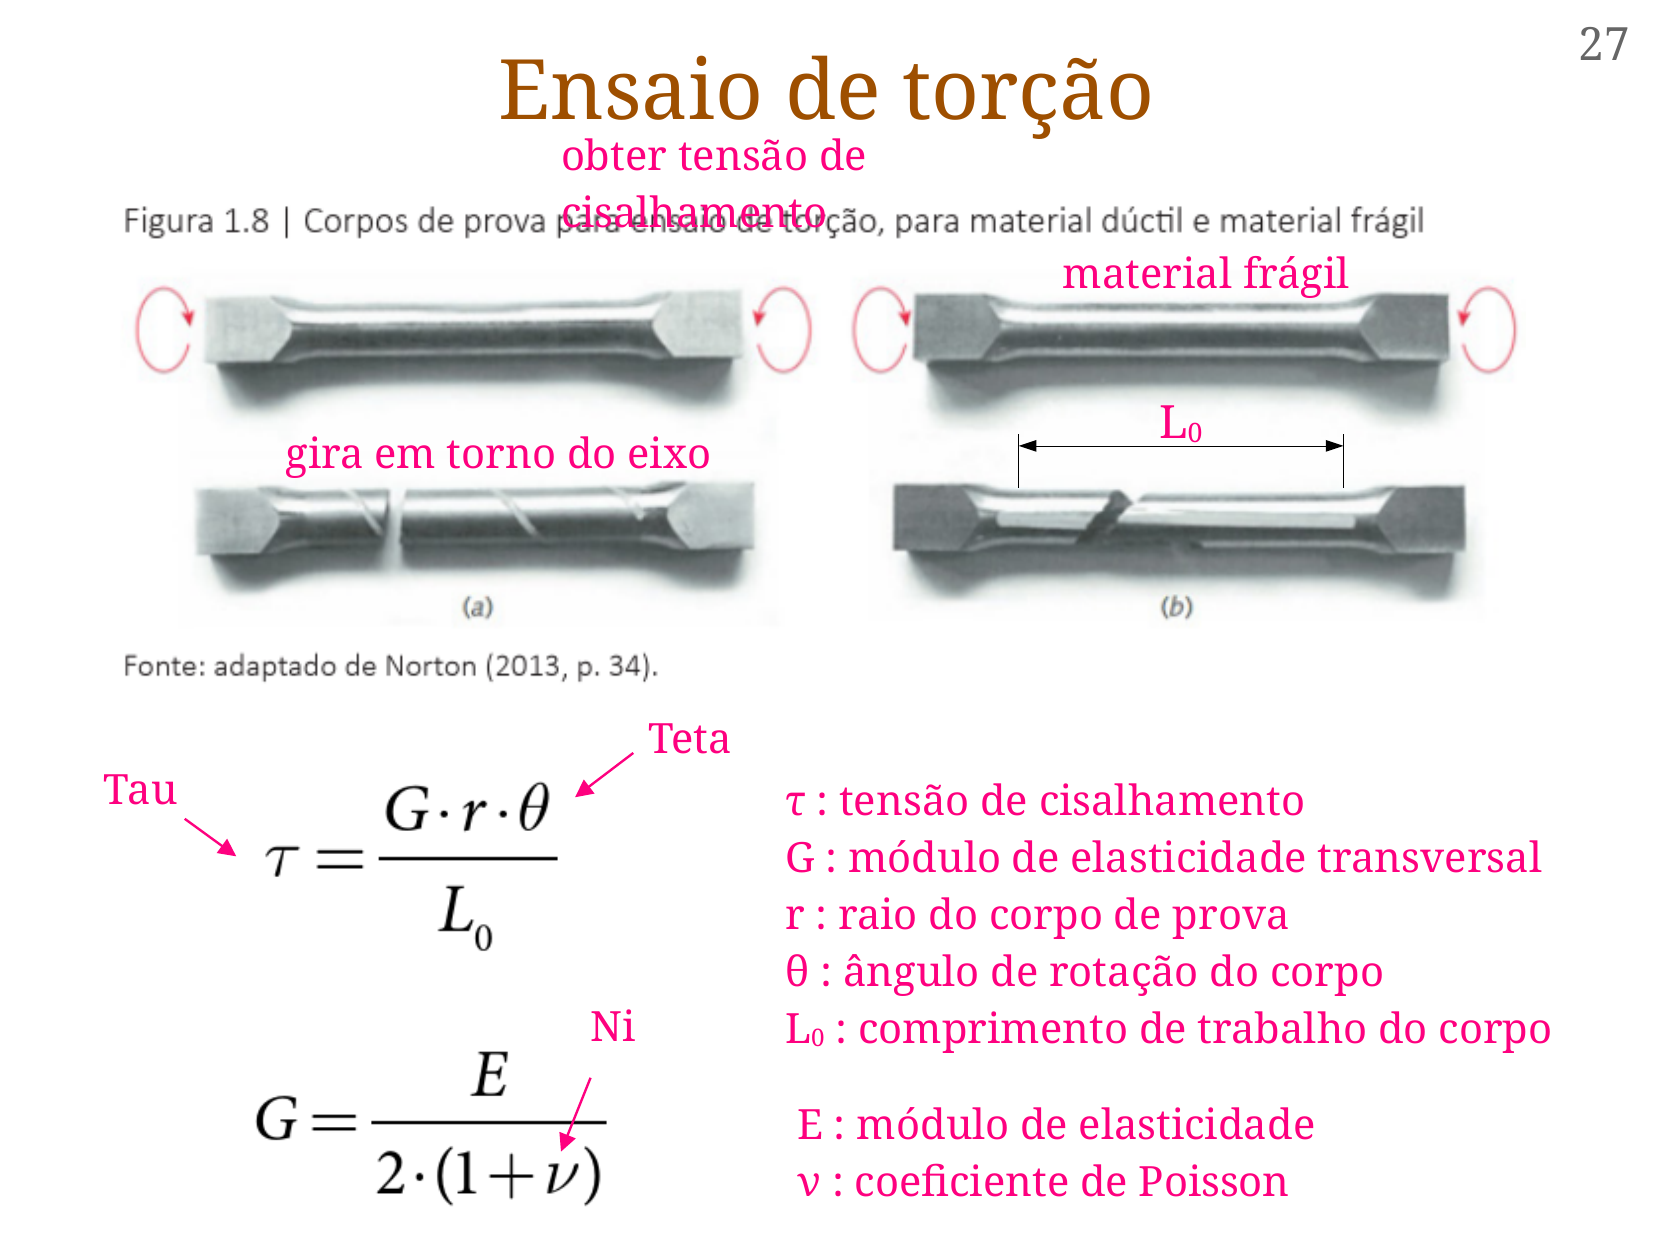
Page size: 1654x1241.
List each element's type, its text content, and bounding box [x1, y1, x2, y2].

picture [243, 1041, 621, 1211]
picture [118, 201, 1526, 694]
text_box obter tensão de cisalhamento [546, 118, 1108, 247]
title Ensaio de torção [59, 29, 1595, 148]
text_box Tau [88, 752, 193, 825]
text_box E : módulo de elasticidade ν : coeficiente de Poisson [782, 1087, 1536, 1217]
text_box gira em torno do eixo [270, 416, 727, 489]
text_box τ : tensão de cisalhamento G : módulo de elasticidade transversal r : raio do corpo de prova θ : ângulo de rotação do corpo L0 : comprimento de trabalho do corpo [770, 763, 1568, 1064]
text_box material frágil [1048, 236, 1365, 309]
text_box Ni [575, 989, 651, 1061]
picture [256, 775, 576, 956]
text_box Teta [633, 701, 747, 774]
